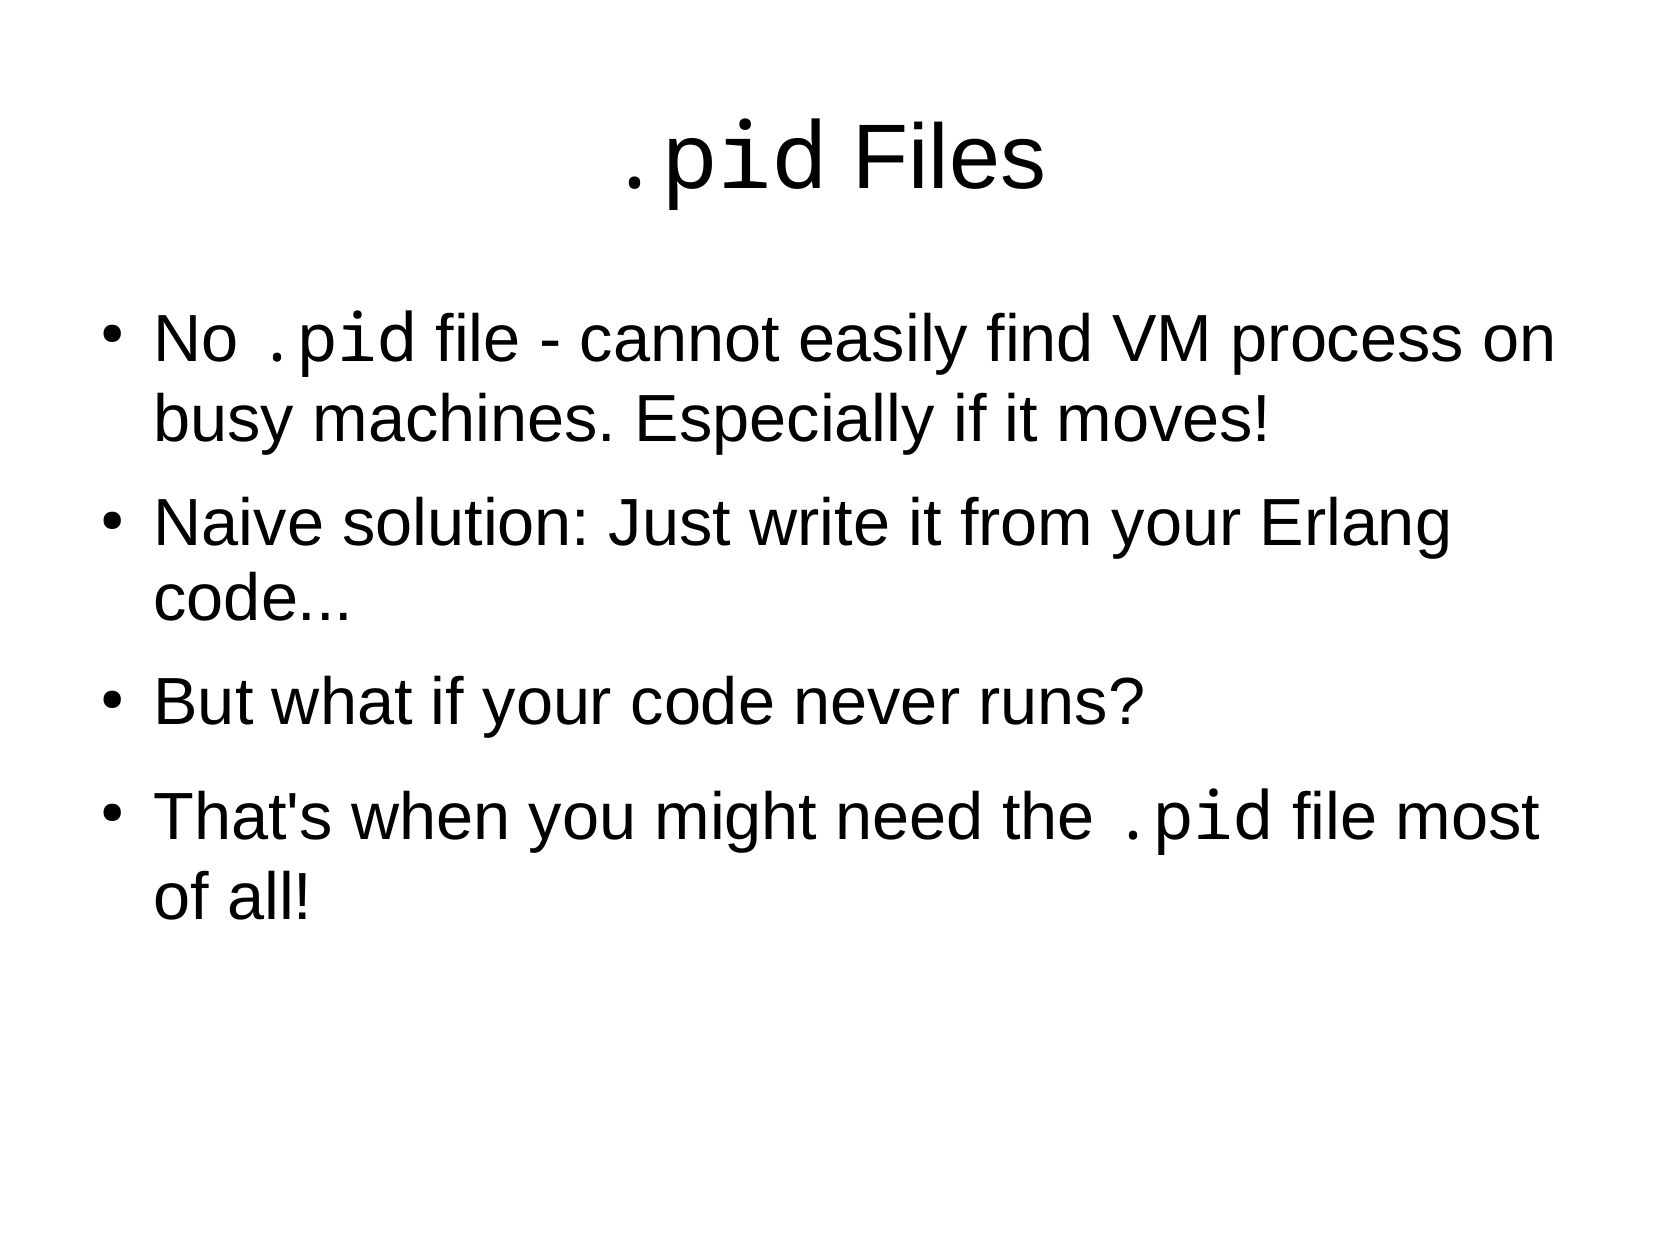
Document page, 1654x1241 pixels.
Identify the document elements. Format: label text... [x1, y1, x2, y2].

title .pid Files [82, 49, 1571, 257]
list No .pid file - cannot easily find VM process on busy machines. Especially if it moves! Naive solution: Just write it from your Erlang code... But what if your code never runs? That's when you might need the .pid file most of all! [82, 290, 1571, 1109]
